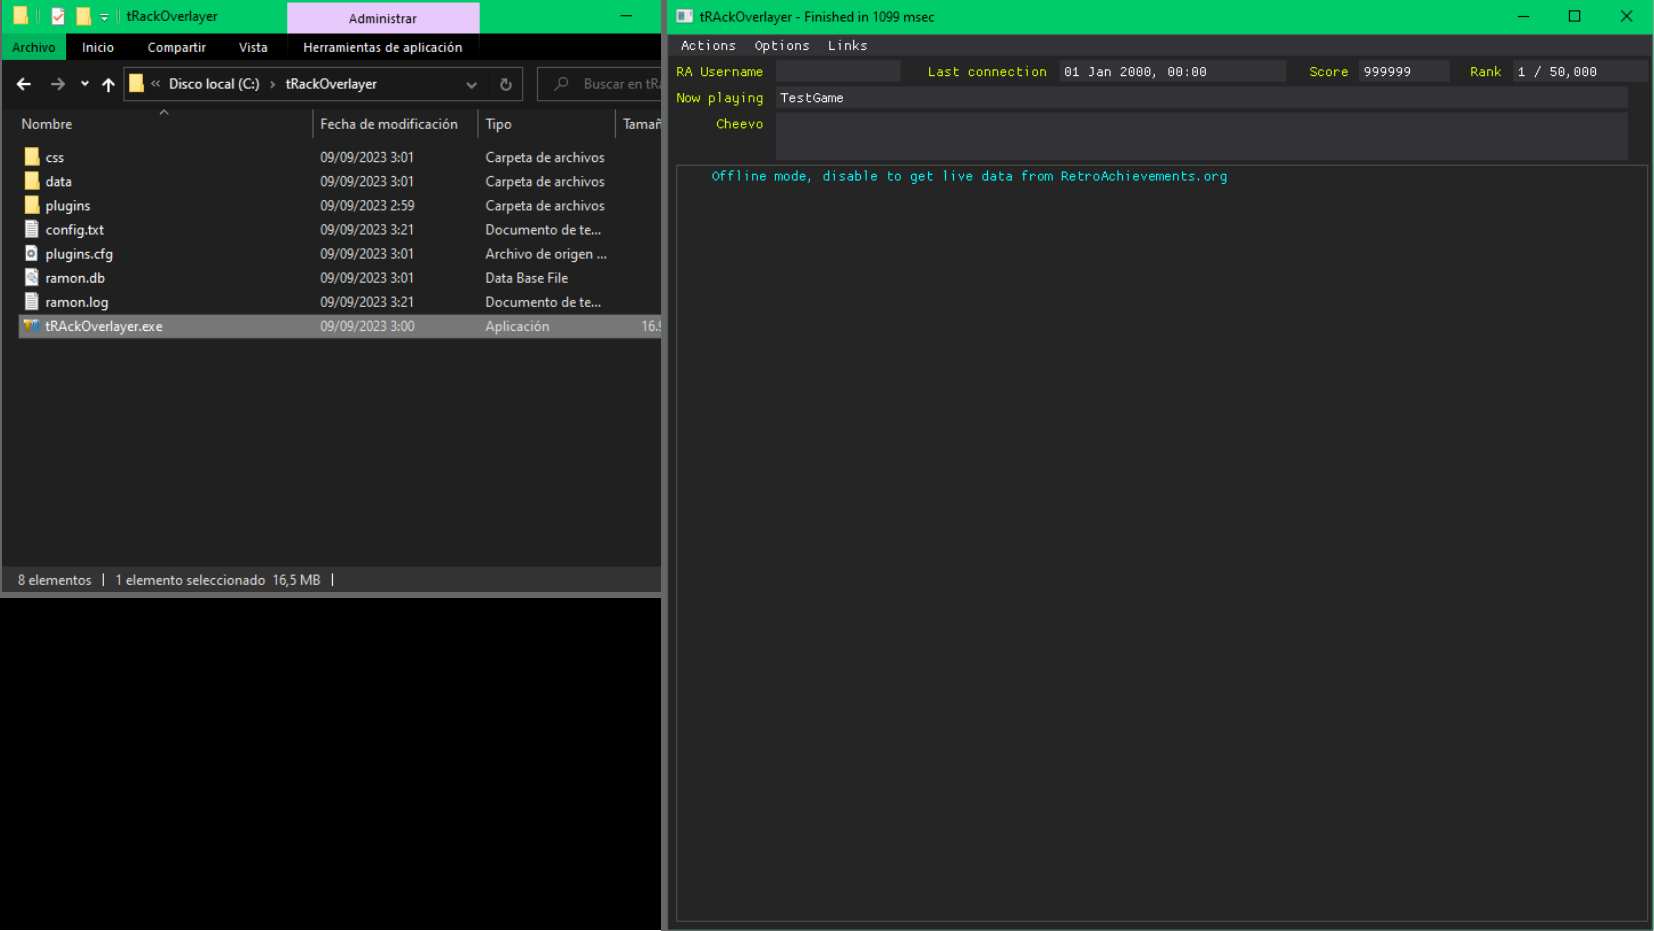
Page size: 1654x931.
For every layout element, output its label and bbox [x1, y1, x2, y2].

picture [2, 0, 661, 593]
picture [666, 0, 1654, 931]
